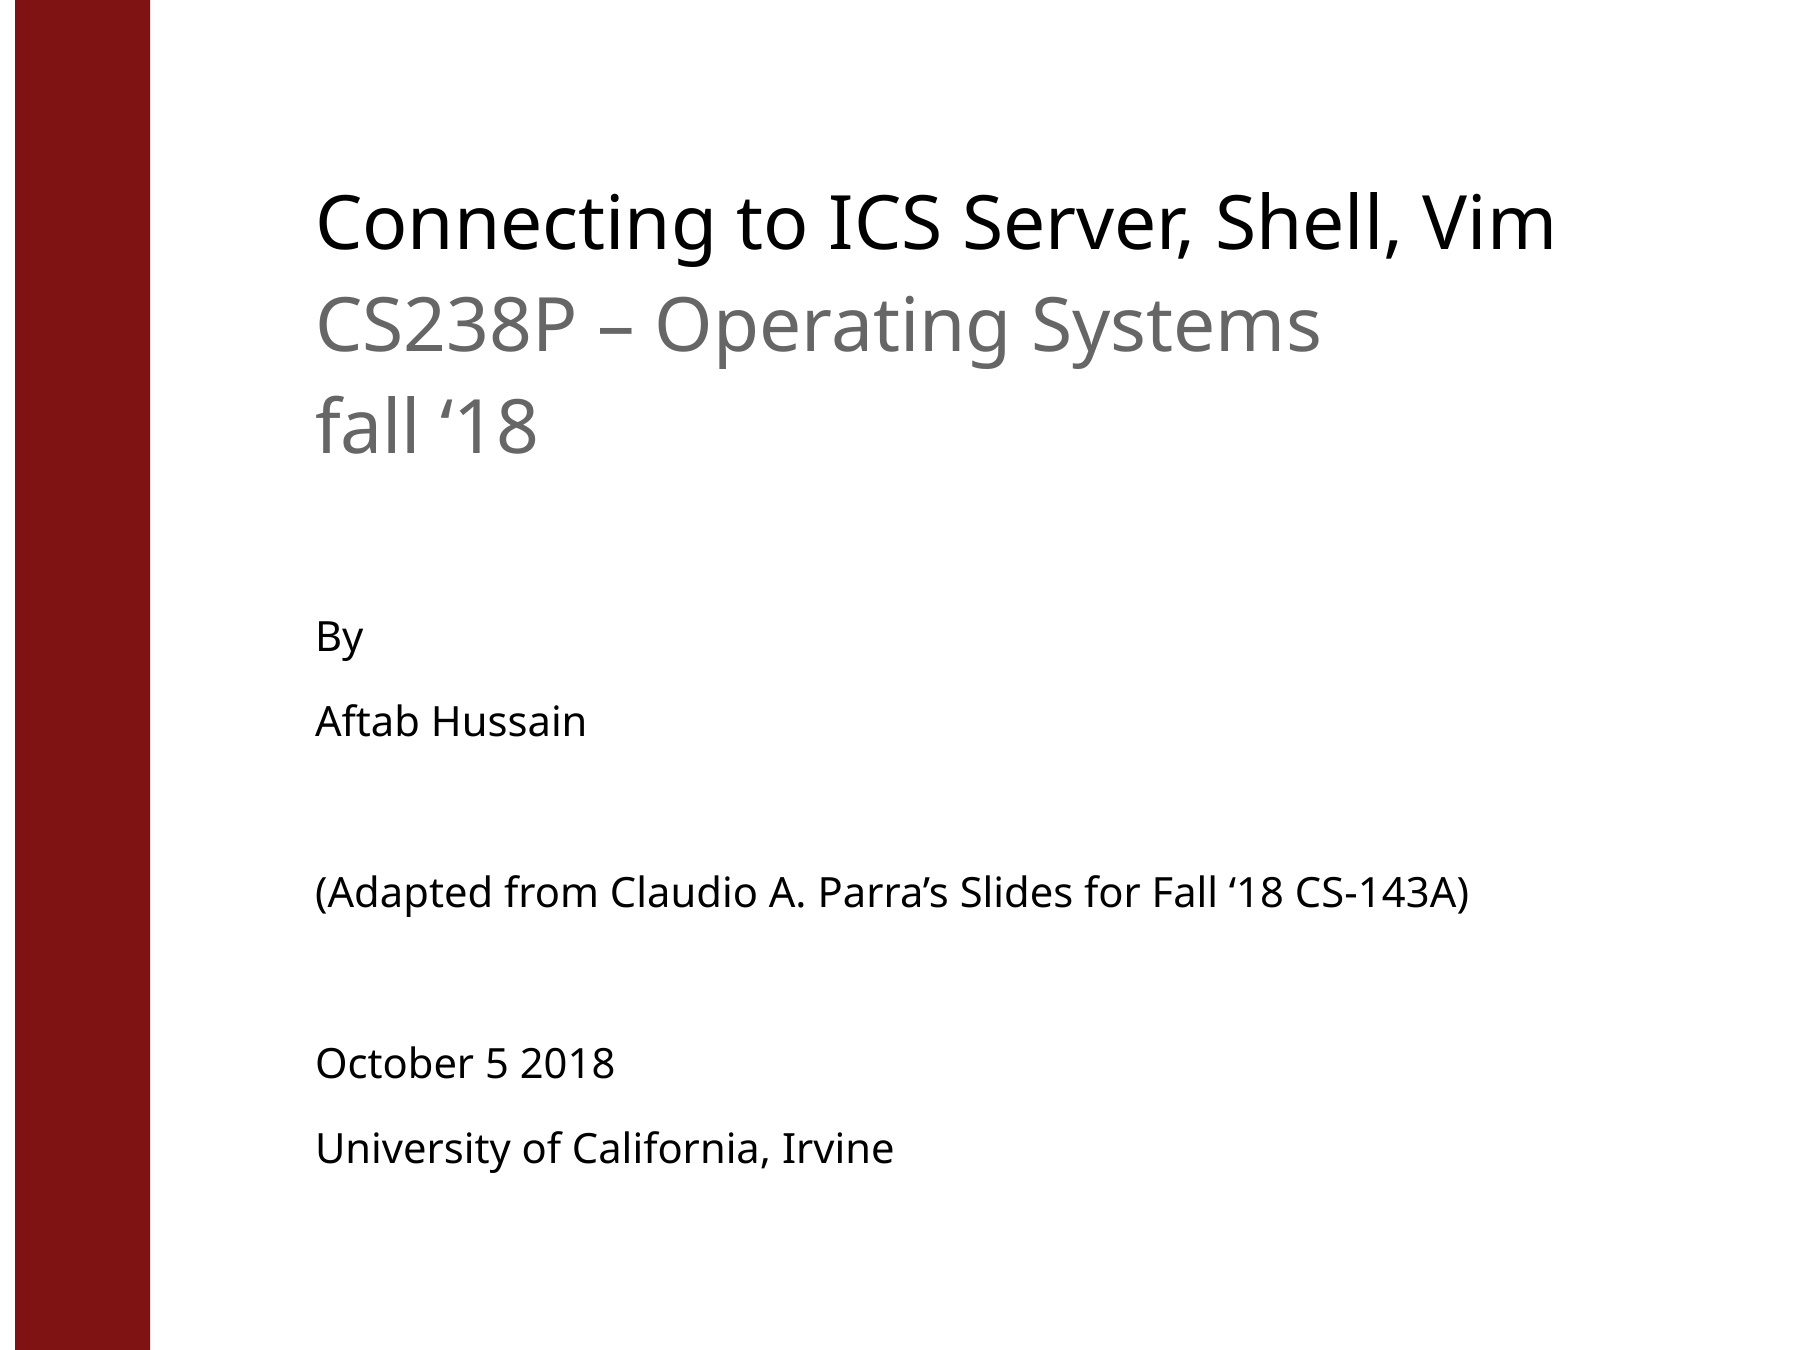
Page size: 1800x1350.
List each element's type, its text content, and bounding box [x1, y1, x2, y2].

subtitle Connecting to ICS Server, Shell, Vim CS238P – Operating Systems fall ‘18 By Aftab Hussain (Adapted from Claudio A. Parra’s Slides for Fall ‘18 CS-143A) October 5 2018 University of California, Irvine [315, 98, 1720, 1065]
